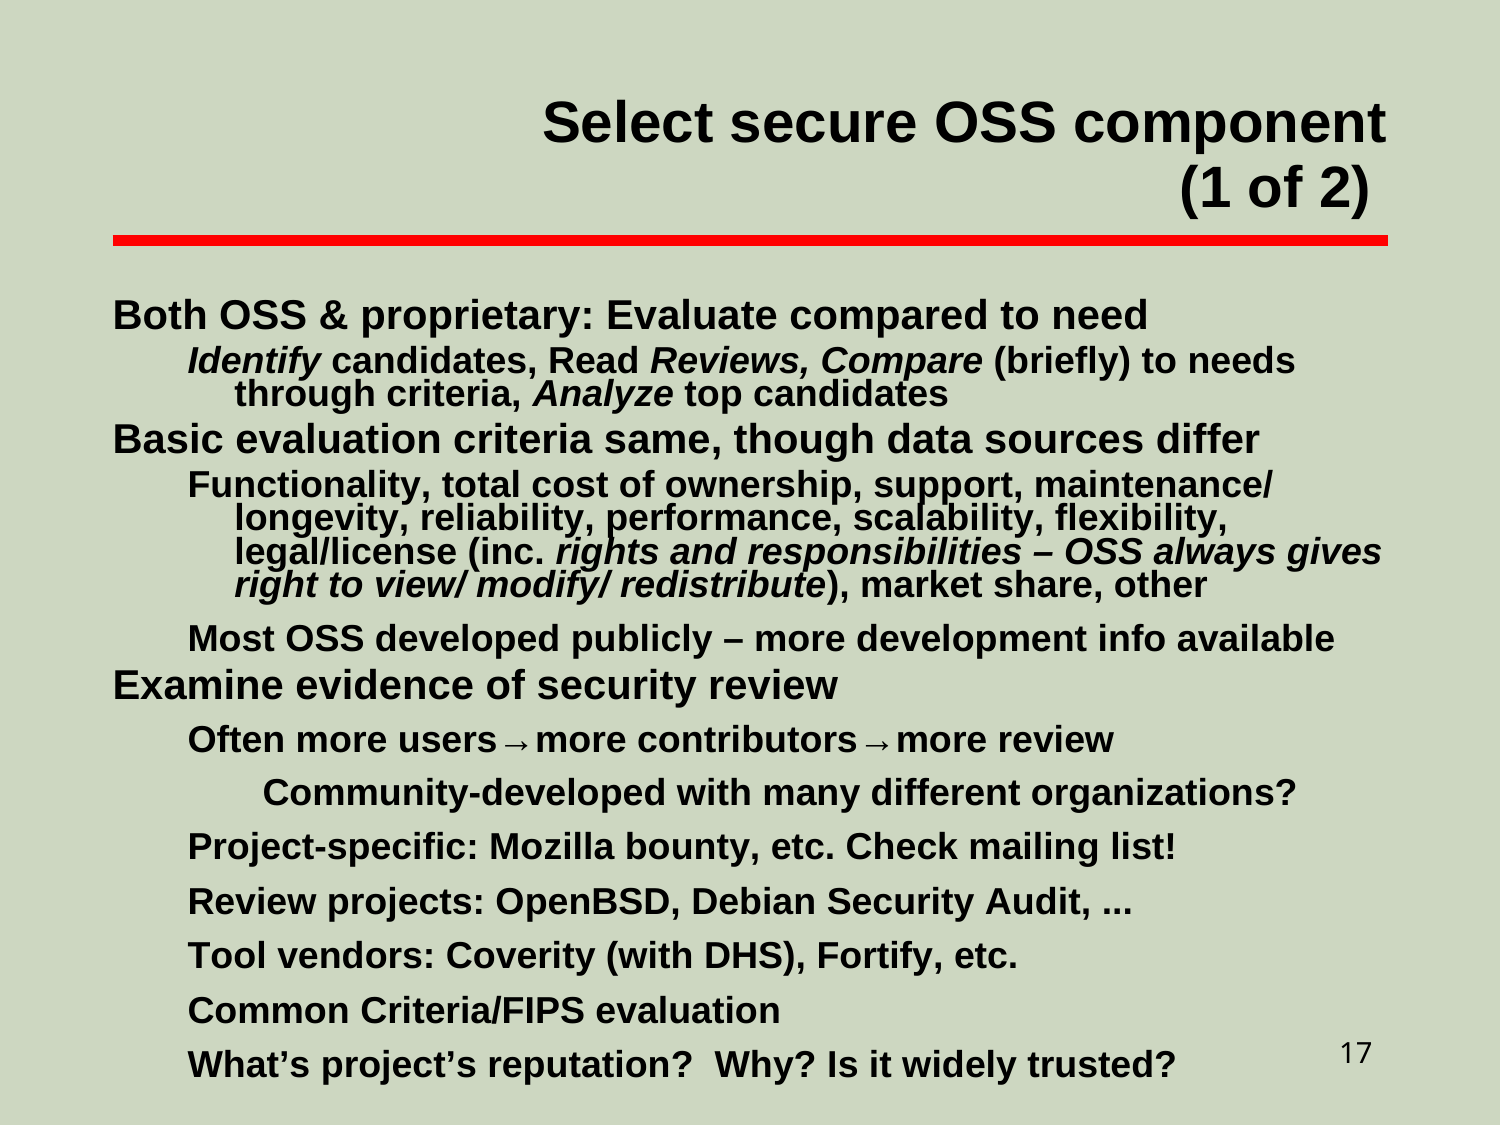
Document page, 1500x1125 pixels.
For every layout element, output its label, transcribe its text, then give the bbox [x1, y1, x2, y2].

title Select secure OSS component (1 of 2) [337, 89, 1388, 220]
list Both OSS & proprietary: Evaluate compared to need Identify candidates, Read Reviews, Compare (briefly) to needs through criteria, Analyze top candidates Basic evaluation criteria same, though data sources differ Functionality, total cost of ownership, support, maintenance/ longevity, reliability, performance, scalability, flexibility, legal/license (inc. rights and responsibilities – OSS always gives right to view/ modify/ redistribute), market share, other Most OSS developed publicly – more development info available Examine evidence of security review Often more users→more contributors→more review Community-developed with many different organizations? Project-specific: Mozilla bounty, etc. Check mailing list! Review projects: OpenBSD, Debian Security Audit, ... Tool vendors: Coverity (with DHS), Fortify, etc. Common Criteria/FIPS evaluation What’s project’s reputation? Why? Is it widely trusted? [112, 299, 1388, 1096]
